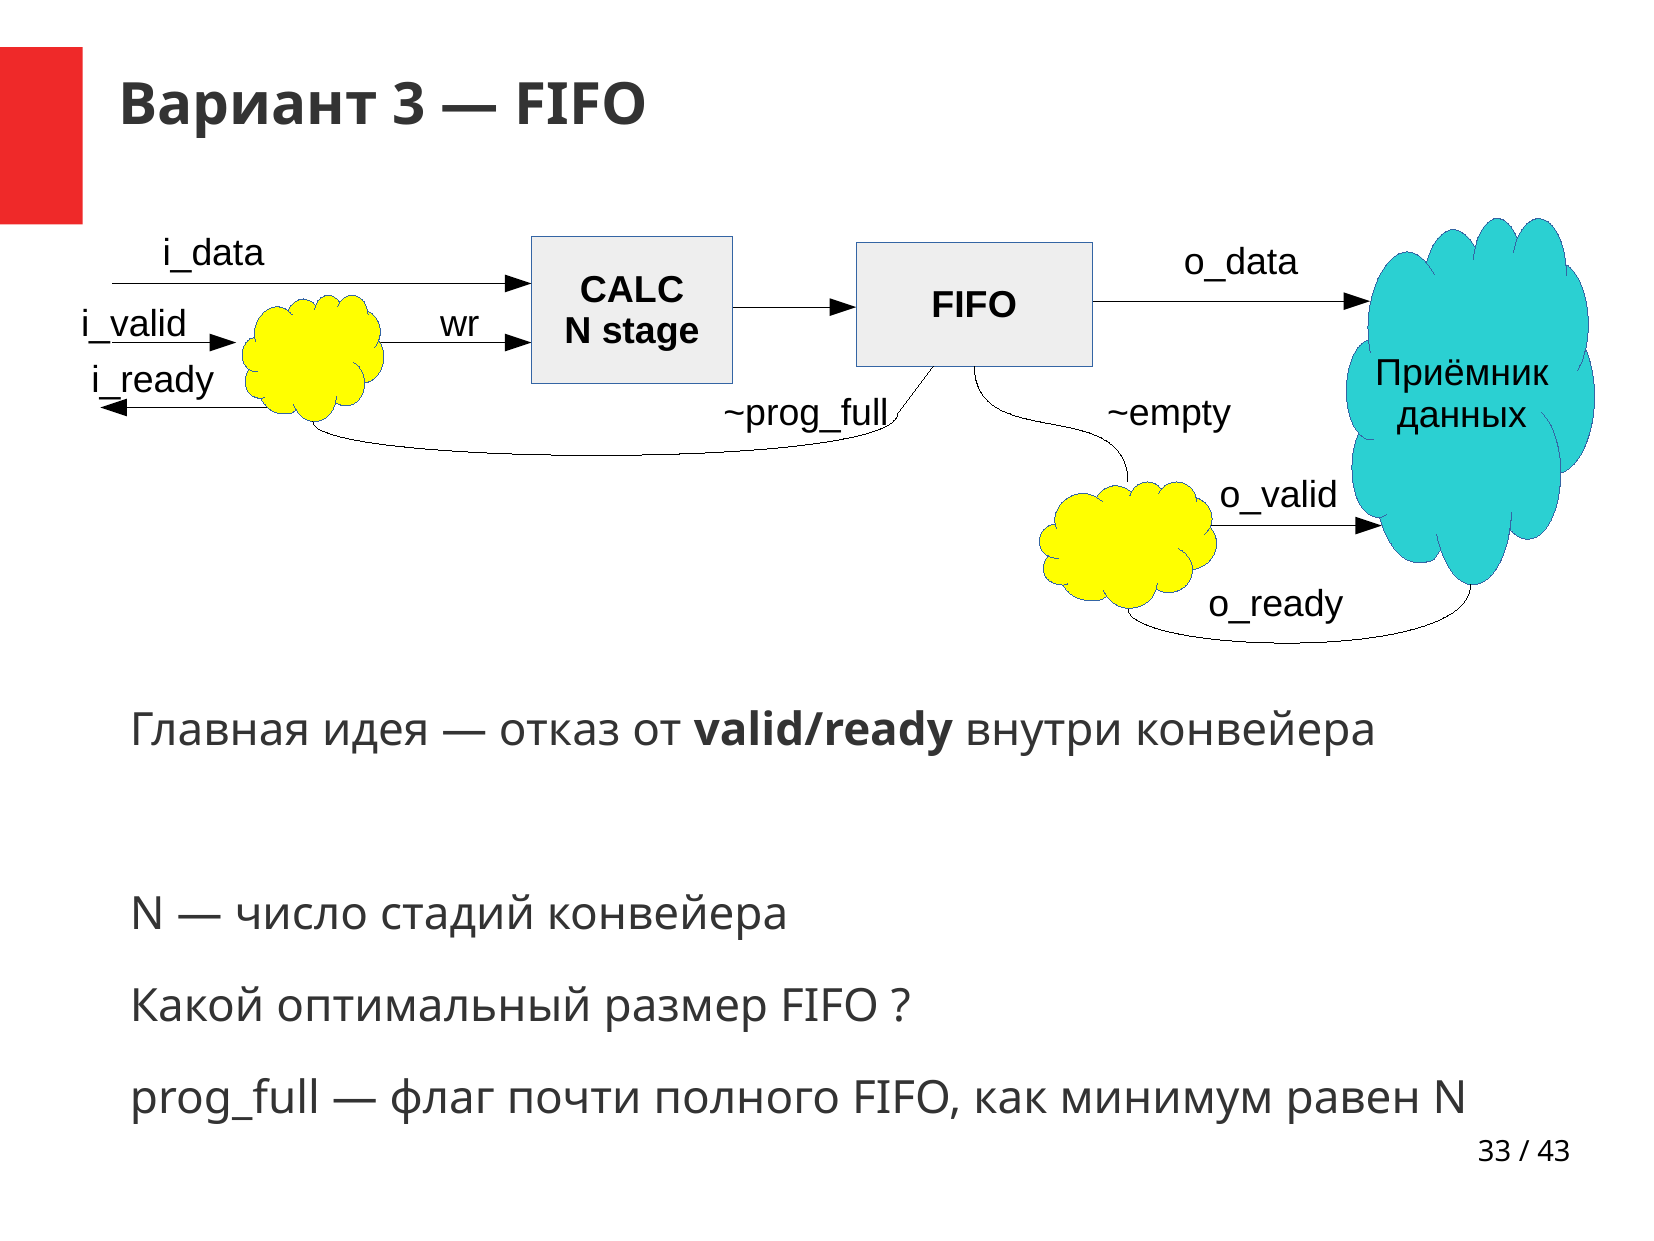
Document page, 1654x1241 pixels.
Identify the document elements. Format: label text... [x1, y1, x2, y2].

text_box ~empty [1092, 383, 1247, 441]
text_box o_data [1169, 233, 1323, 290]
text_box i_valid [66, 294, 219, 352]
title Вариант 3 — FIFO [118, 49, 1571, 154]
text_box Приёмник данных [1346, 218, 1595, 585]
text_box o_valid [1204, 466, 1353, 523]
list Главная идея — отказ от valid/ready внутри конвейера N — число стадий конвейера Какой оптимальный размер FIFO ? prog_full — флаг почти полного FIFO, как минимум равен N [59, 696, 1571, 1016]
text_box i_data [147, 224, 300, 281]
text_box i_ready [76, 351, 229, 408]
text_box ~prog_full [708, 383, 993, 462]
text_box CALC N stage [531, 236, 733, 384]
text_box wr [425, 295, 532, 352]
text_box [1039, 481, 1217, 609]
text_box o_ready [1193, 575, 1359, 632]
text_box FIFO [856, 242, 1093, 367]
text_box [242, 295, 384, 422]
